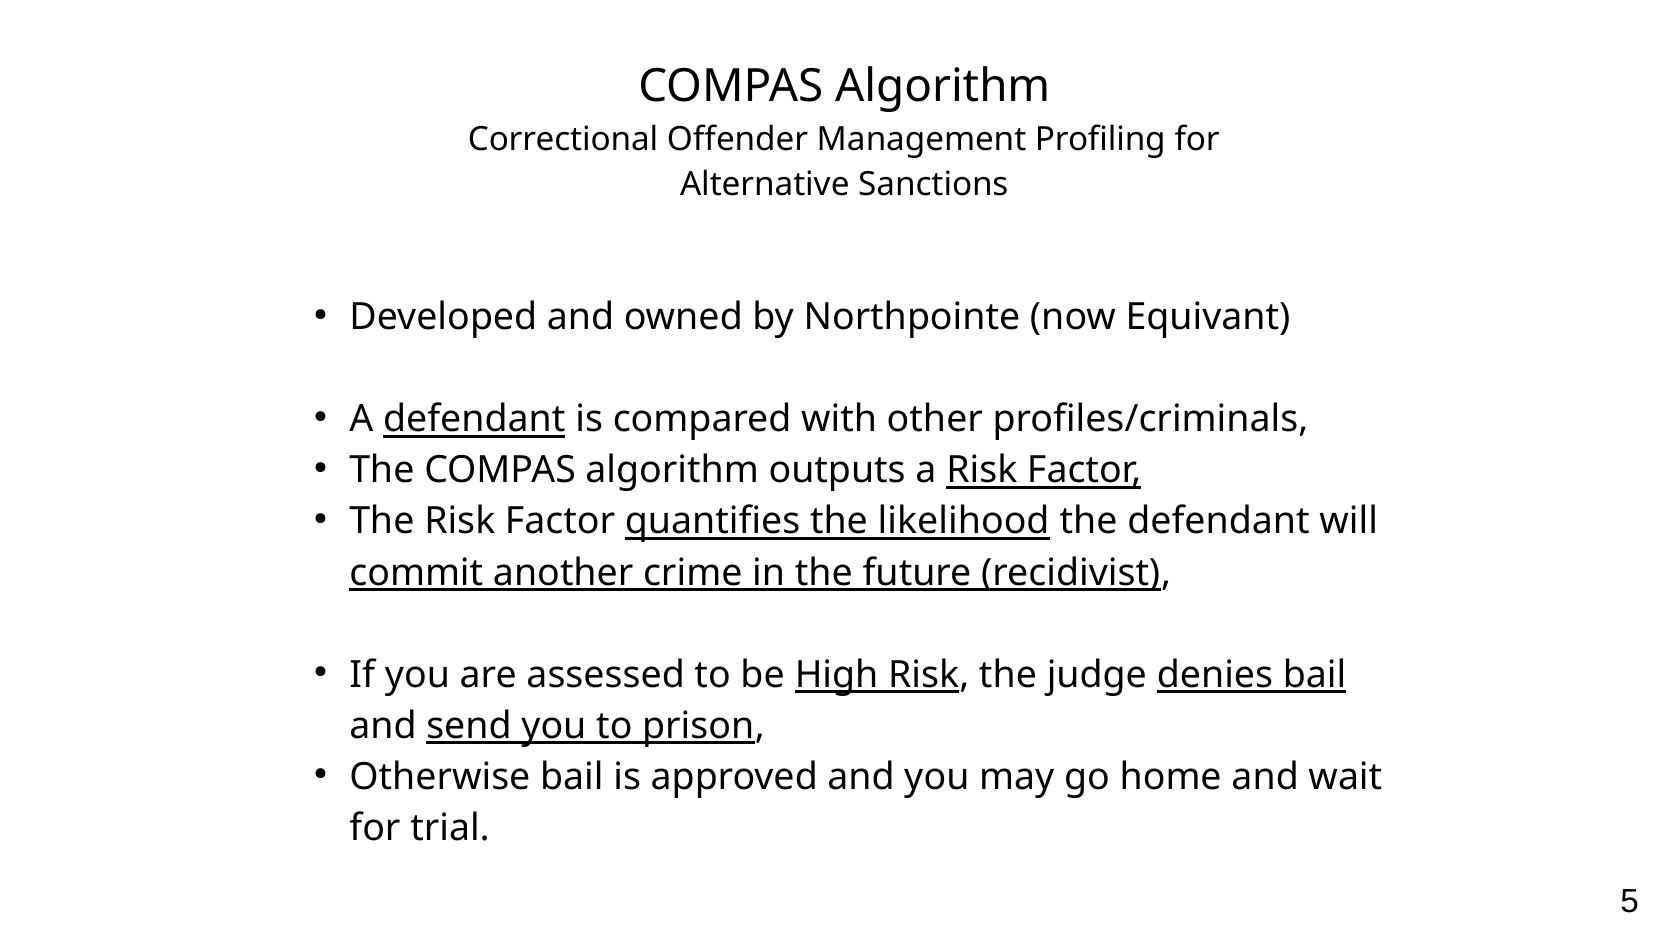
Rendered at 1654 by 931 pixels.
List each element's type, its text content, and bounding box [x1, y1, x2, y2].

text_box <number> [1024, 874, 1654, 931]
text_box COMPAS Algorithm Correctional Offender Management Profiling for Alternative Sanctions [376, 45, 1277, 213]
text_box Developed and owned by Northpointe (now Equivant) A defendant is compared with other profiles/criminals, The COMPAS algorithm outputs a Risk Factor, The Risk Factor quantifies the likelihood the defendant will commit another crime in the future (recidivist), If you are assessed to be High Risk, the judge denies bail and send you to prison, Otherwise bail is approved and you may go home and wait for trial. [299, 282, 1414, 862]
